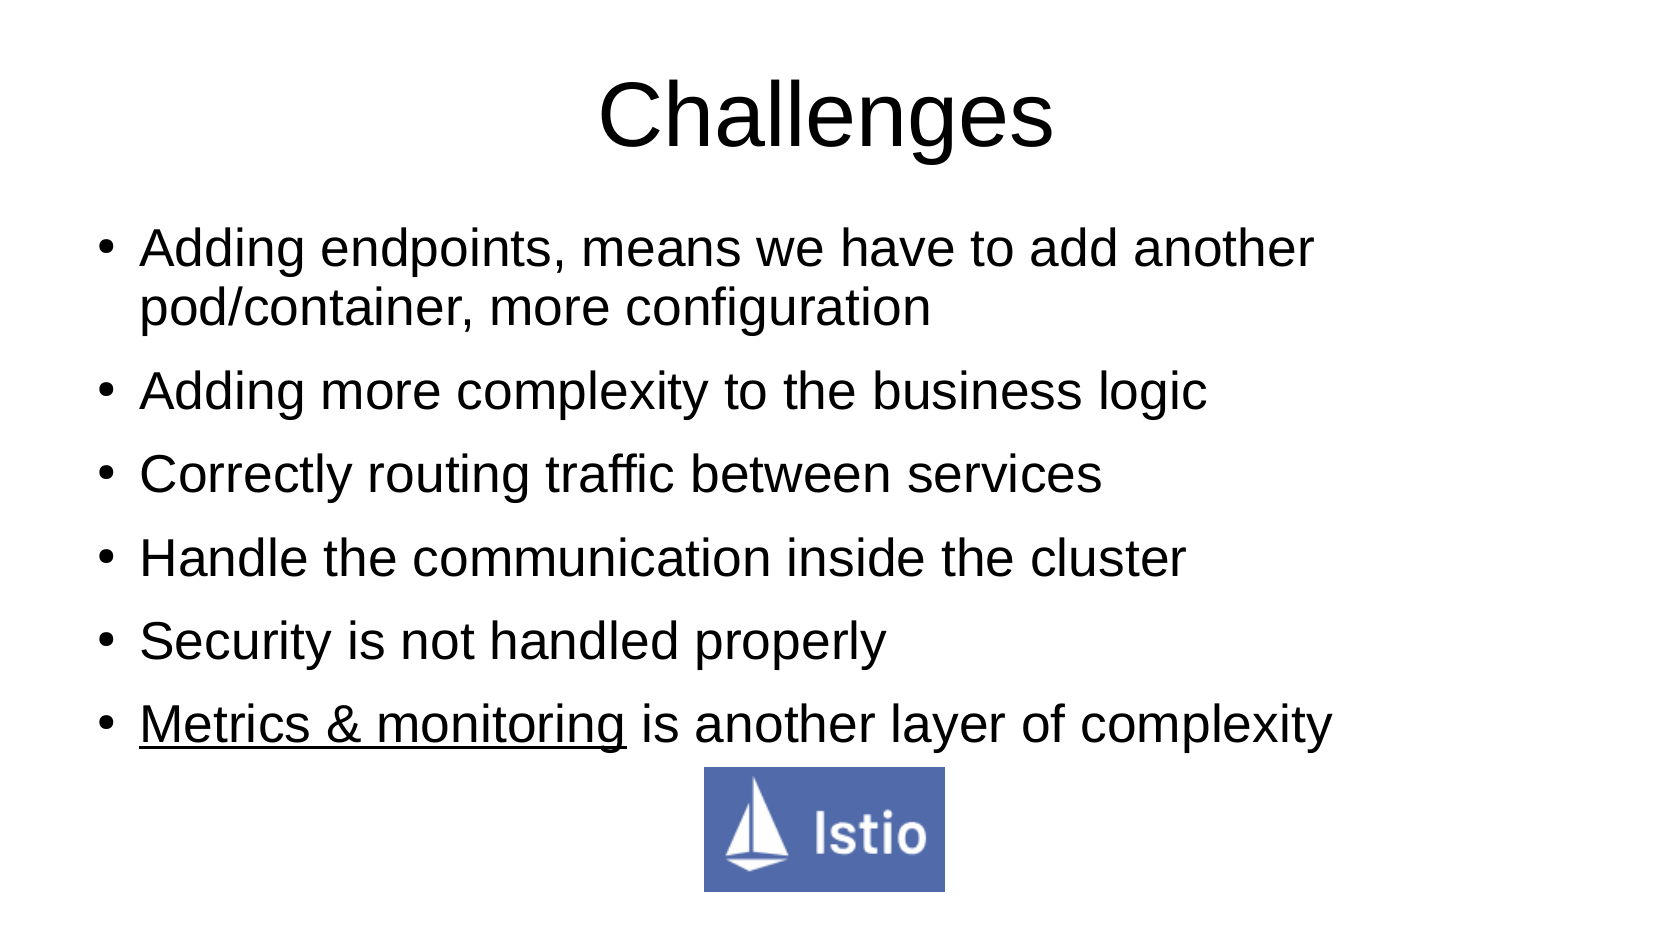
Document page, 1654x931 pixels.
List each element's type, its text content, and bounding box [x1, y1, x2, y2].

list Adding endpoints, means we have to add another pod/container, more configuration Adding more complexity to the business logic Correctly routing traffic between services Handle the communication inside the cluster Security is not handled properly Metrics & monitoring is another layer of complexity [82, 217, 1571, 758]
picture [704, 767, 945, 892]
title Challenges [82, 37, 1571, 193]
